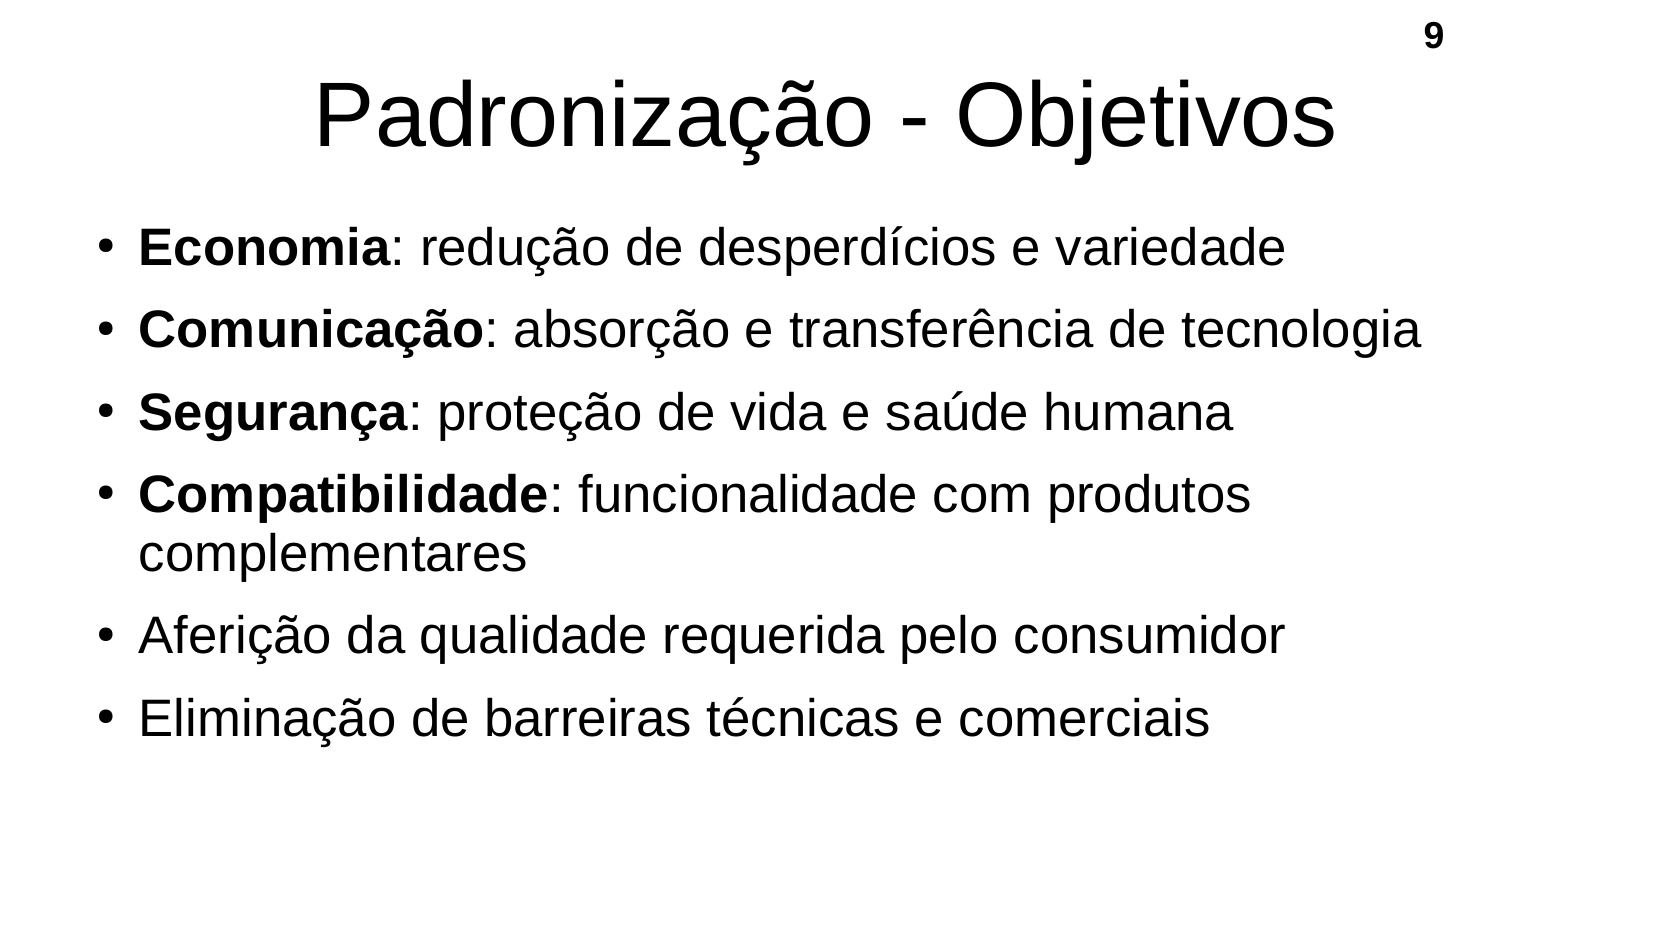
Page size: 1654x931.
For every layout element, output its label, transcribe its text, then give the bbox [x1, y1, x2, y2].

title Padronização - Objetivos [82, 37, 1571, 193]
text_box <número> [1408, 0, 1654, 71]
list Economia: redução de desperdícios e variedade Comunicação: absorção e transferência de tecnologia Segurança: proteção de vida e saúde humana Compatibilidade: funcionalidade com produtos complementares Aferição da qualidade requerida pelo consumidor Eliminação de barreiras técnicas e comerciais [82, 217, 1571, 758]
